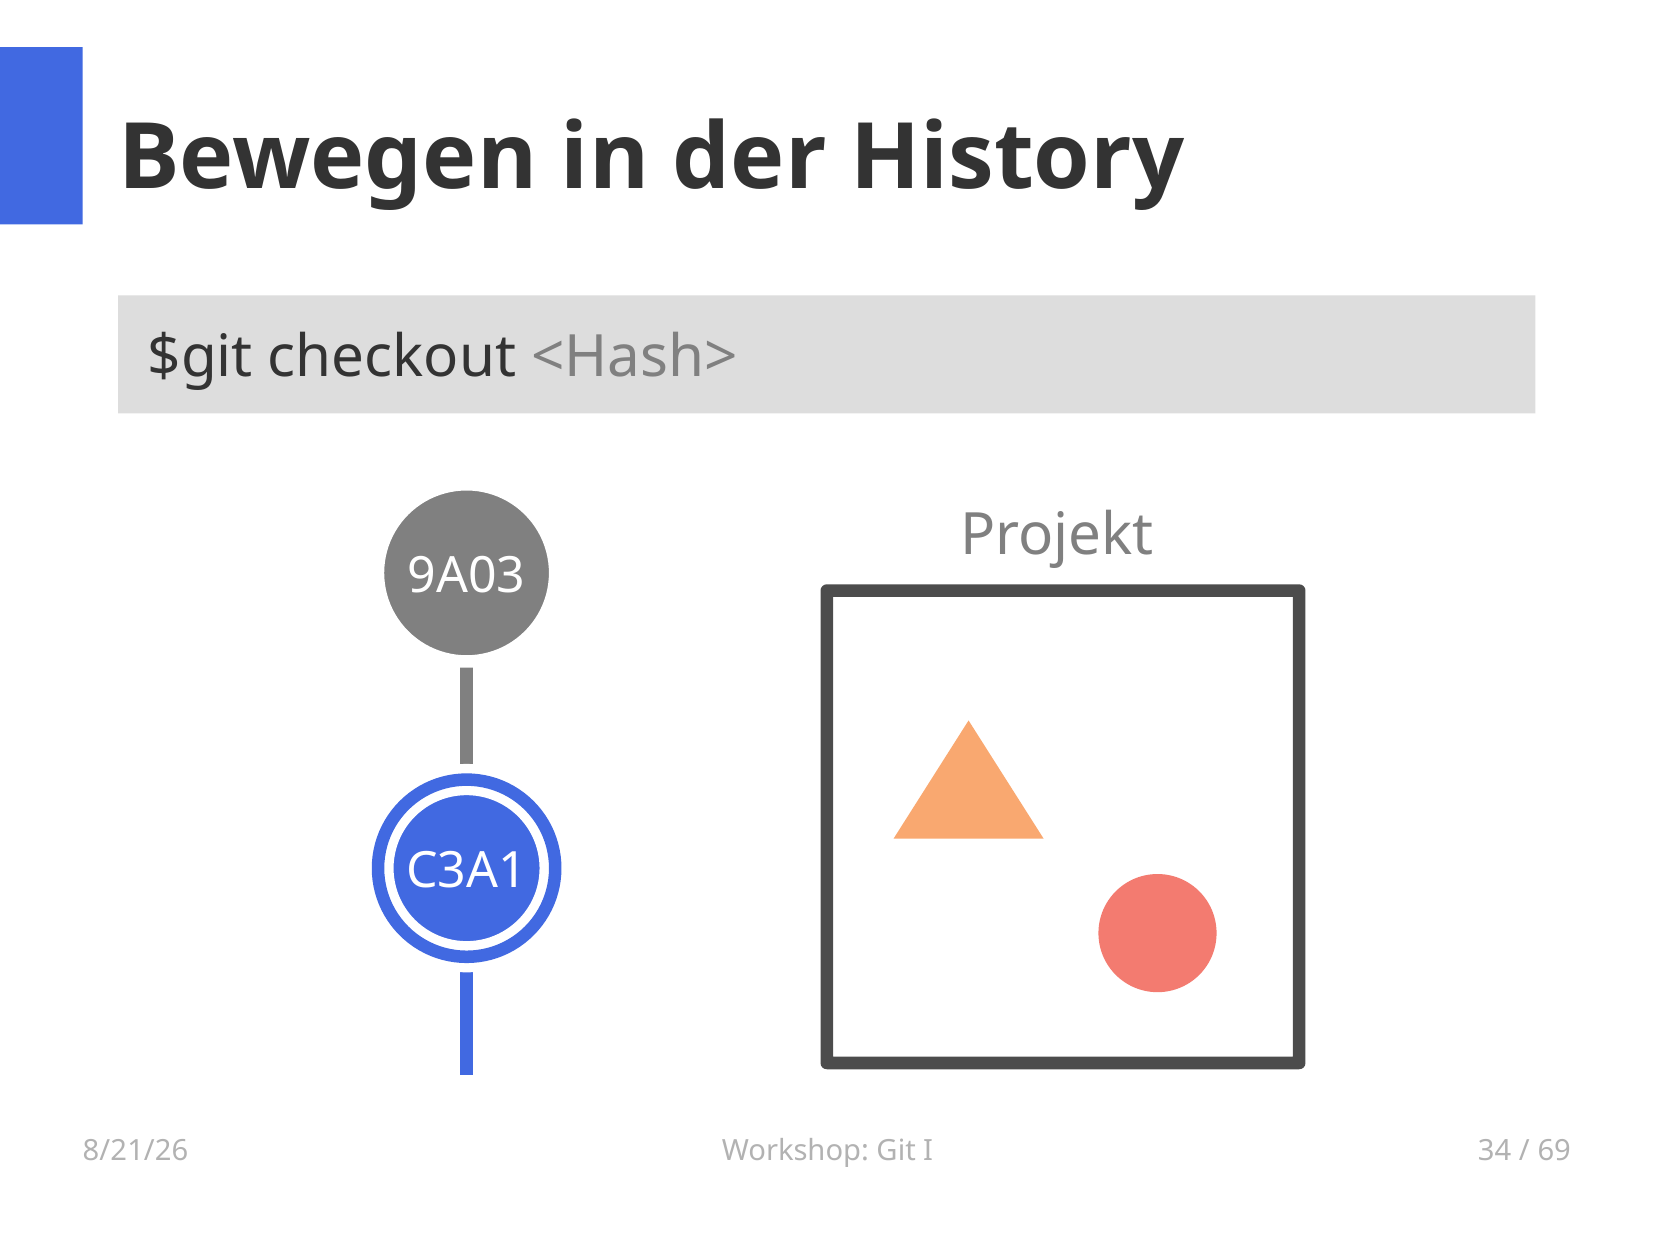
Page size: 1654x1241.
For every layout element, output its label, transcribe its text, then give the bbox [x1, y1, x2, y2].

text_box C3A1 [385, 786, 548, 950]
text_box [893, 720, 1044, 839]
text_box Projekt [803, 484, 1312, 579]
text_box [1098, 874, 1217, 993]
text_box 9A03 [377, 484, 556, 662]
list $git checkout <Hash> [118, 295, 1536, 414]
title Bewegen in der History [118, 49, 1571, 257]
